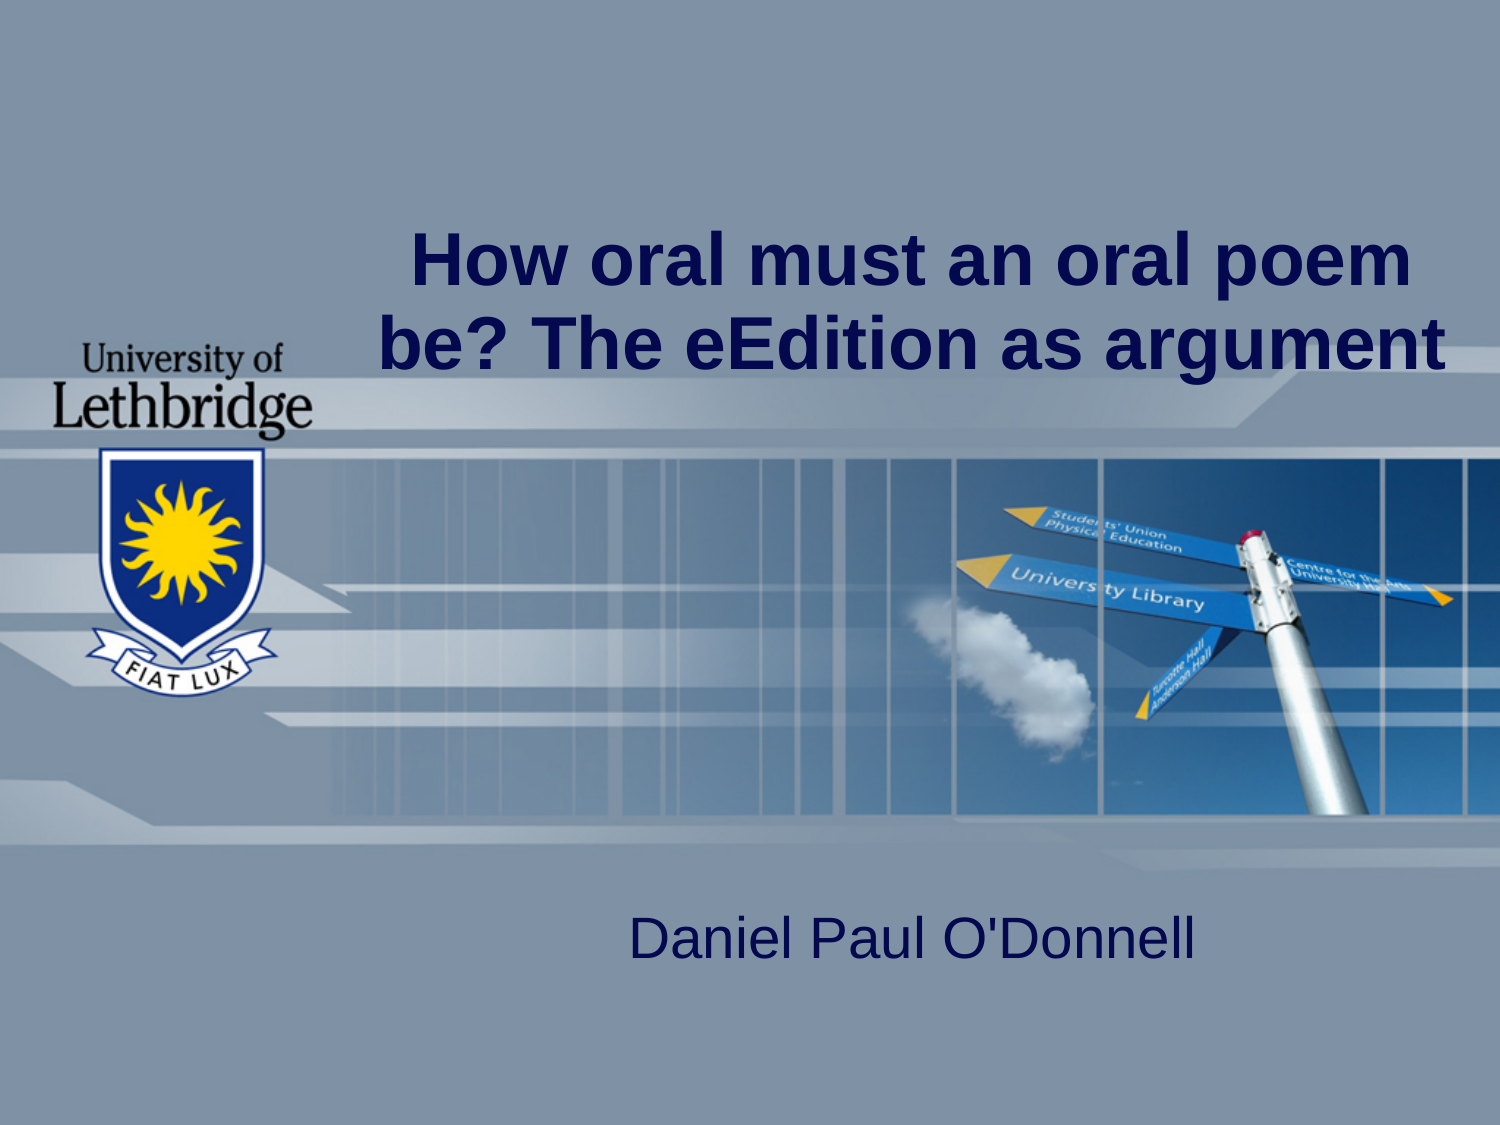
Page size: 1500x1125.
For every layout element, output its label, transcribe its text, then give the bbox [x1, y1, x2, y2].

picture [0, 0, 1500, 1125]
subtitle Daniel Paul O'Donnell [387, 882, 1438, 995]
title How oral must an oral poem be? The eEdition as argument [362, 204, 1463, 398]
